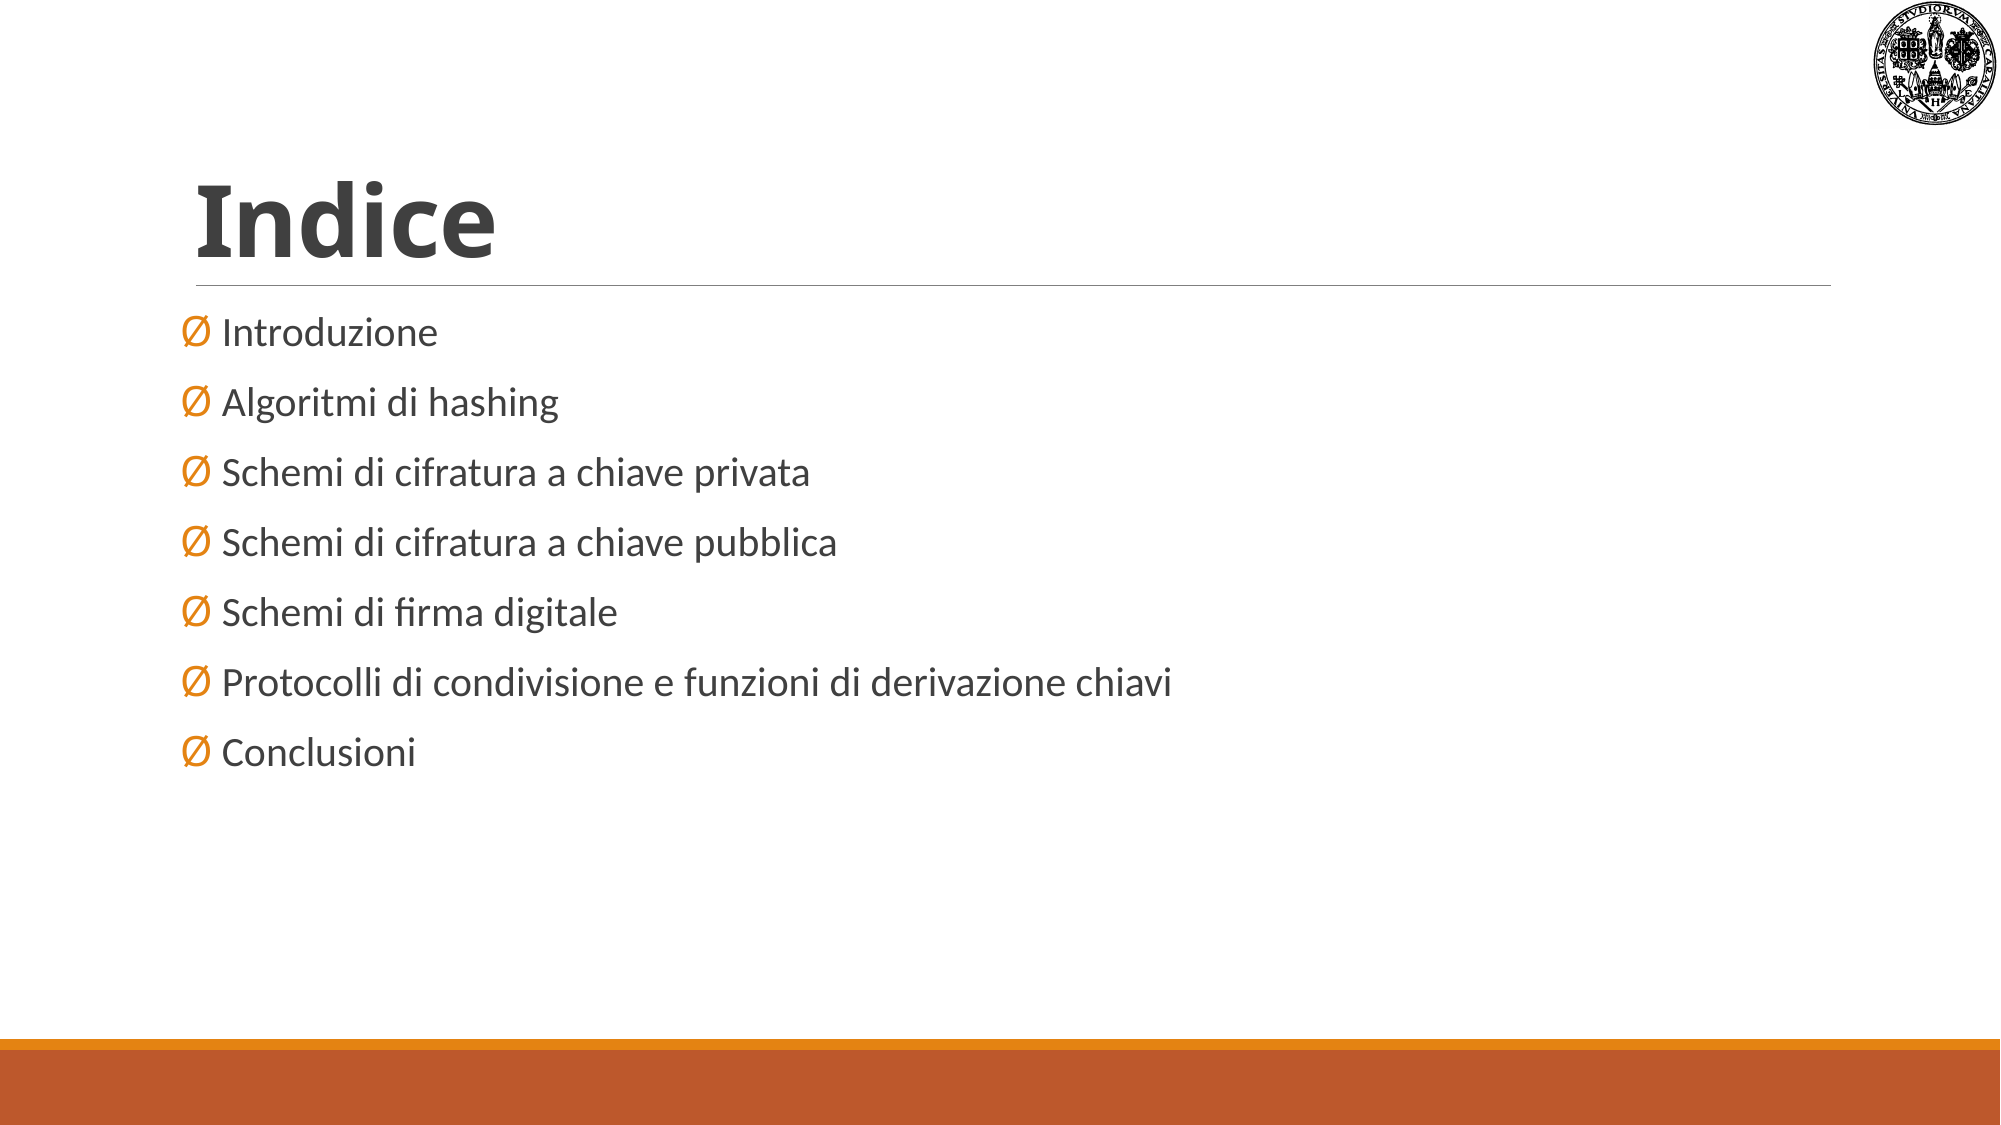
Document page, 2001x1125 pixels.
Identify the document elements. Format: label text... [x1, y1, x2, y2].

list Introduzione Algoritmi di hashing Schemi di cifratura a chiave privata Schemi di cifratura a chiave pubblica Schemi di firma digitale Protocolli di condivisione e funzioni di derivazione chiavi Conclusioni [180, 302, 1831, 963]
picture [1869, 0, 2000, 129]
title Indice [180, 47, 1831, 286]
